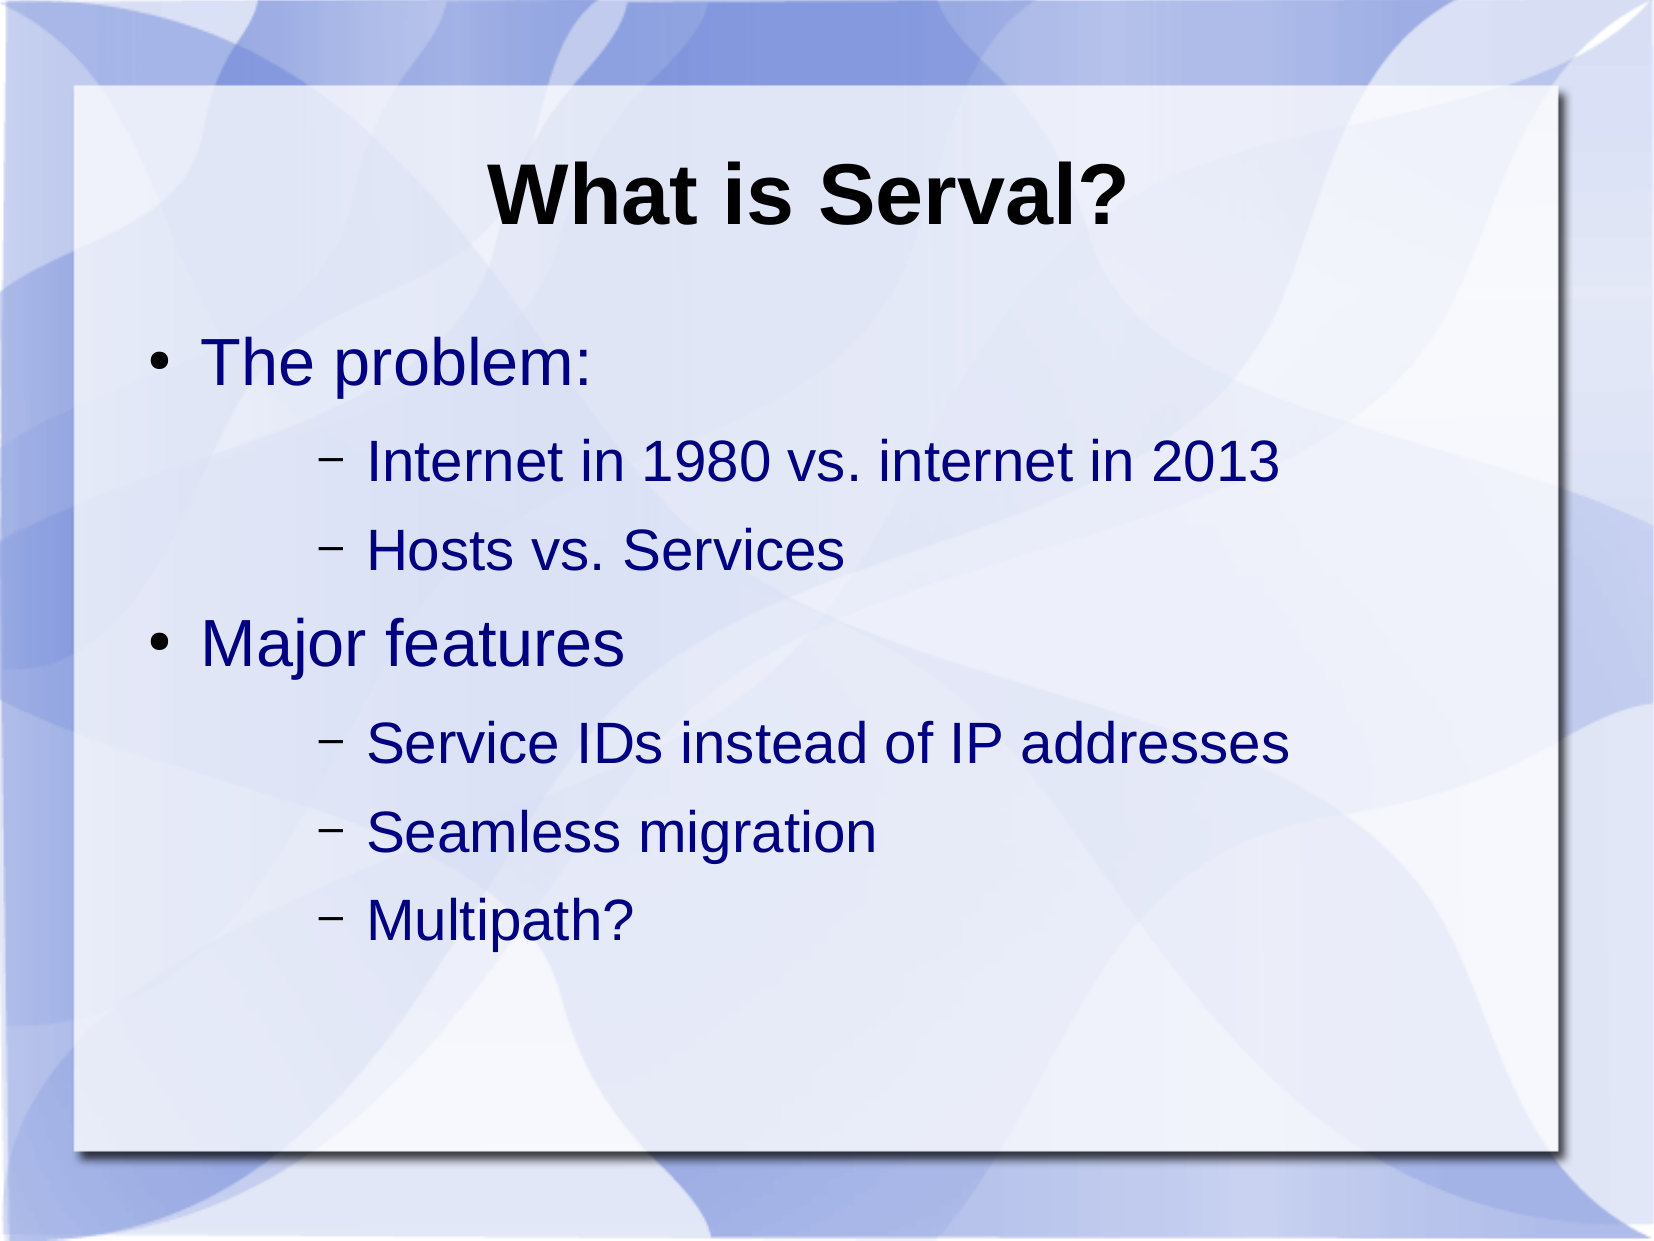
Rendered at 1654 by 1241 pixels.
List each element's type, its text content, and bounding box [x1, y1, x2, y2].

picture [0, 0, 1654, 1241]
list The problem: Internet in 1980 vs. internet in 2013 Hosts vs. Services Major features Service IDs instead of IP addresses Seamless migration Multipath? [129, 324, 1489, 1045]
title What is Serval? [82, 90, 1536, 298]
